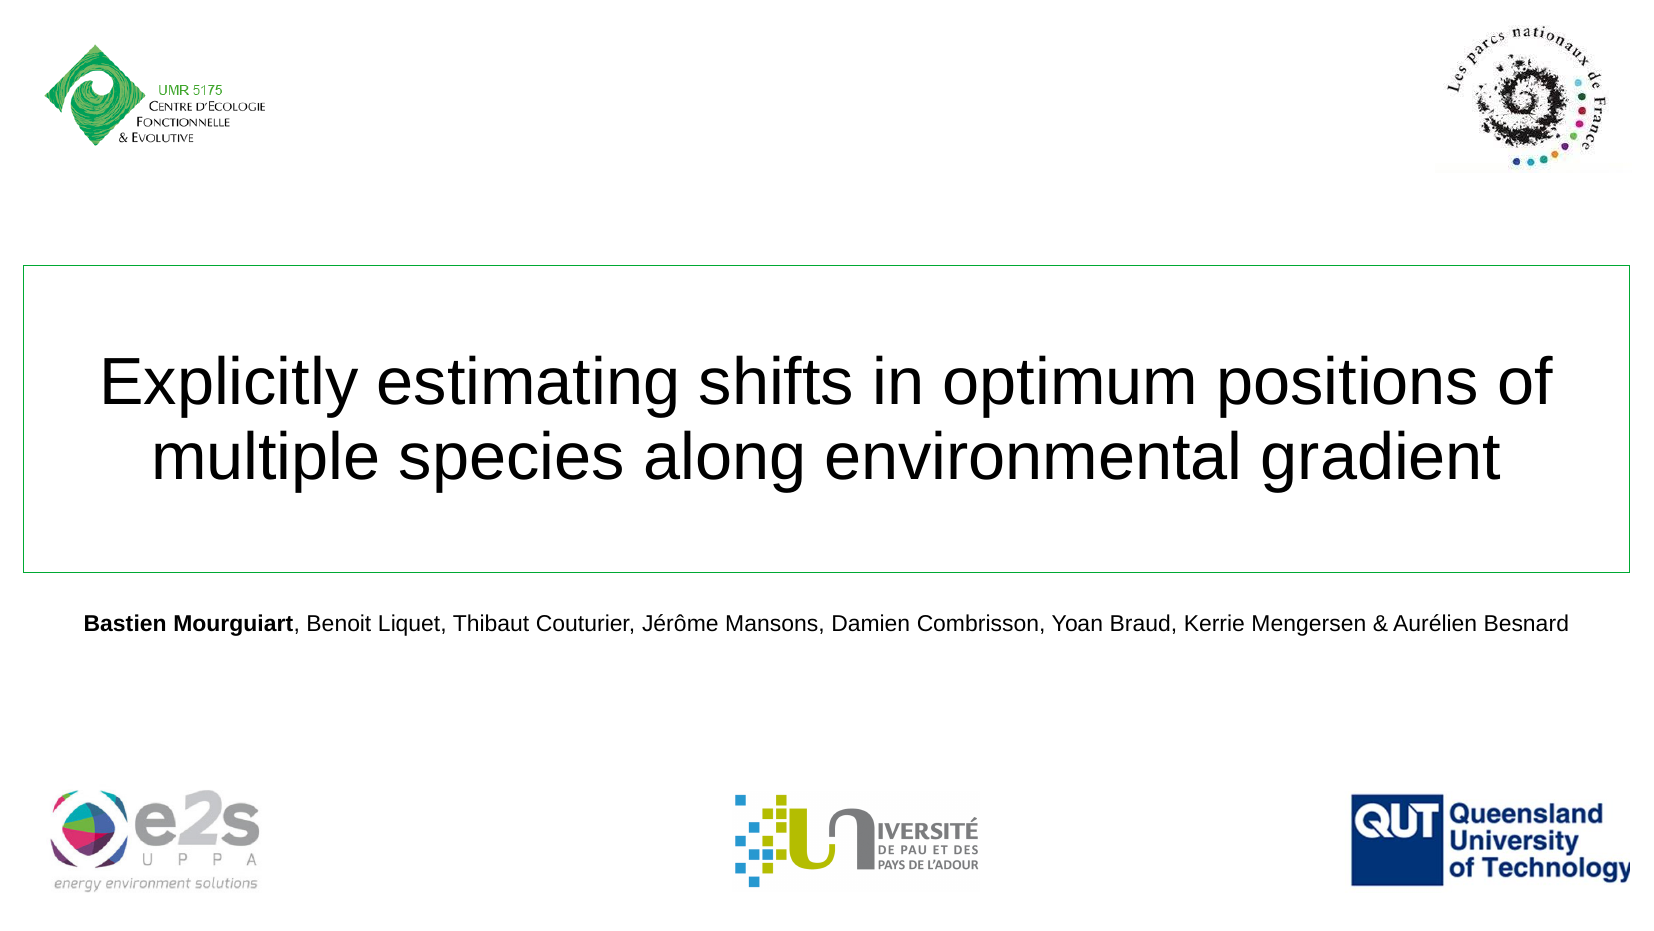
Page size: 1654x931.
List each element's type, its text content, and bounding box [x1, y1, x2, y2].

picture [1334, 791, 1630, 893]
picture [1435, 17, 1632, 173]
title Explicitly estimating shifts in optimum positions of multiple species along environmental gradient [23, 265, 1630, 573]
picture [732, 791, 980, 892]
picture [35, 779, 273, 904]
text_box Bastien Mourguiart, Benoit Liquet, Thibaut Couturier, Jérôme Mansons, Damien Combrisson, Yoan Braud, Kerrie Mengersen & Aurélien Besnard [23, 603, 1630, 670]
picture [44, 44, 265, 146]
